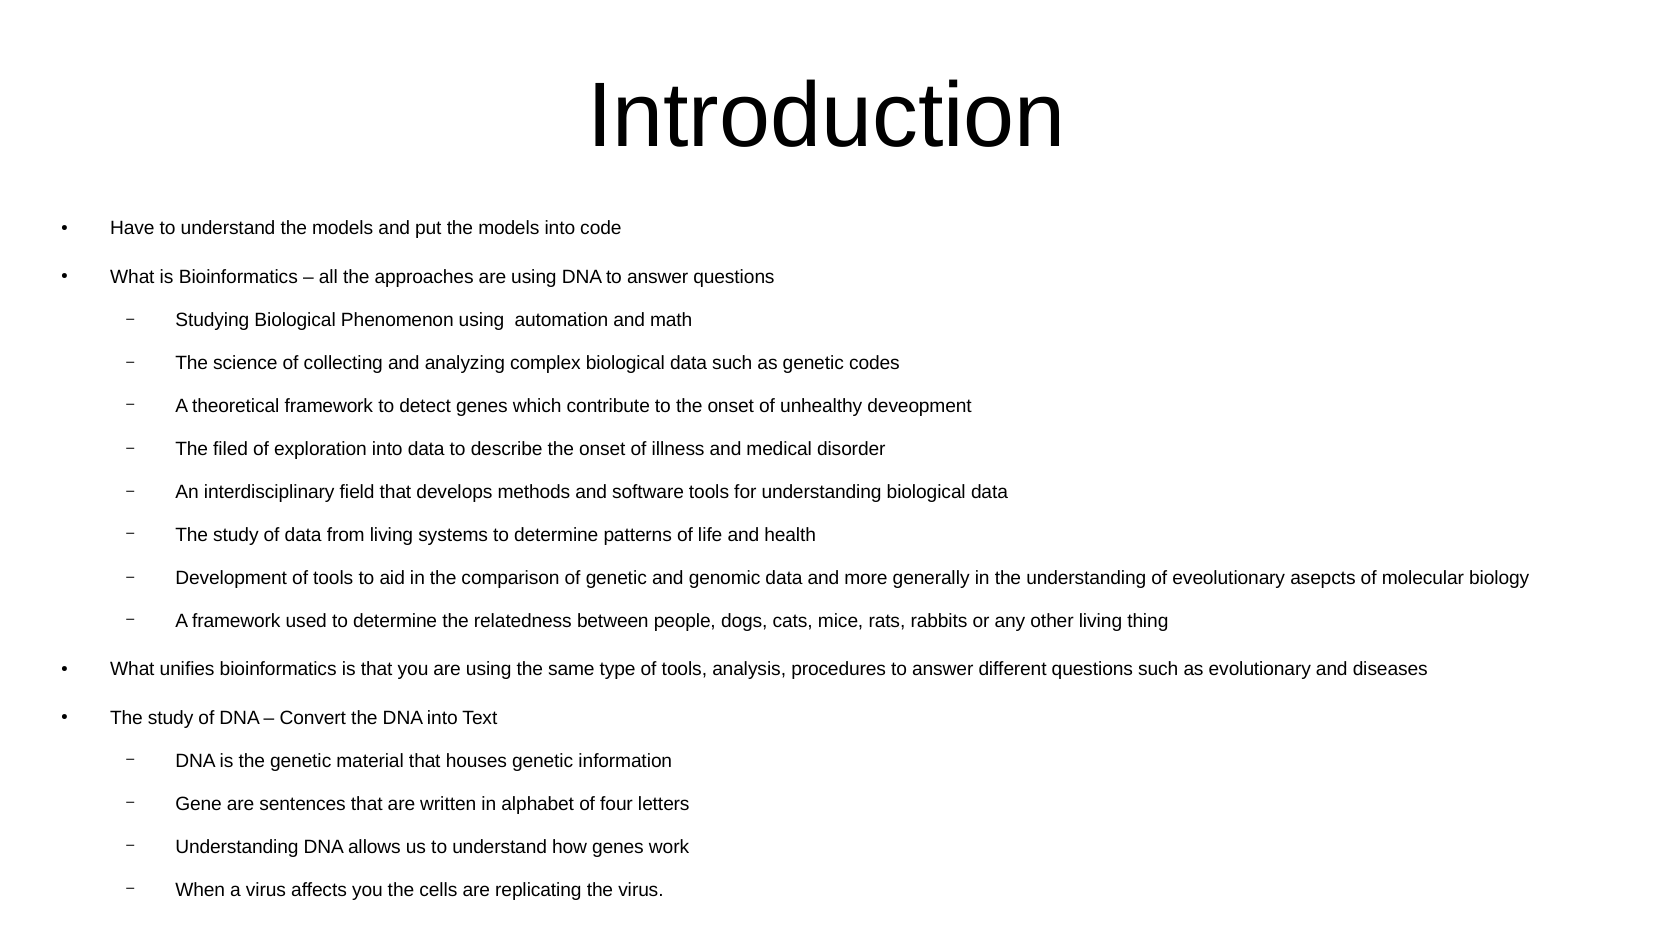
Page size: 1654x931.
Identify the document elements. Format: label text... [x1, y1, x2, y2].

title Introduction [82, 37, 1571, 193]
list Have to understand the models and put the models into code What is Bioinformatics – all the approaches are using DNA to answer questions Studying Biological Phenomenon using automation and math The science of collecting and analyzing complex biological data such as genetic codes A theoretical framework to detect genes which contribute to the onset of unhealthy deveopment The filed of exploration into data to describe the onset of illness and medical disorder An interdisciplinary field that develops methods and software tools for understanding biological data The study of data from living systems to determine patterns of life and health Development of tools to aid in the comparison of genetic and genomic data and more generally in the understanding of eveolutionary asepcts of molecular biology A framework used to determine the relatedness between people, dogs, cats, mice, rats, rabbits or any other living thing What unifies bioinformatics is that you are using the same type of tools, analysis, procedures to answer different questions such as evolutionary and diseases The study of DNA – Convert the DNA into Text DNA is the genetic material that houses genetic information Gene are sentences that are written in alphabet of four letters Understanding DNA allows us to understand how genes work When a virus affects you the cells are replicating the virus. [45, 217, 1571, 901]
